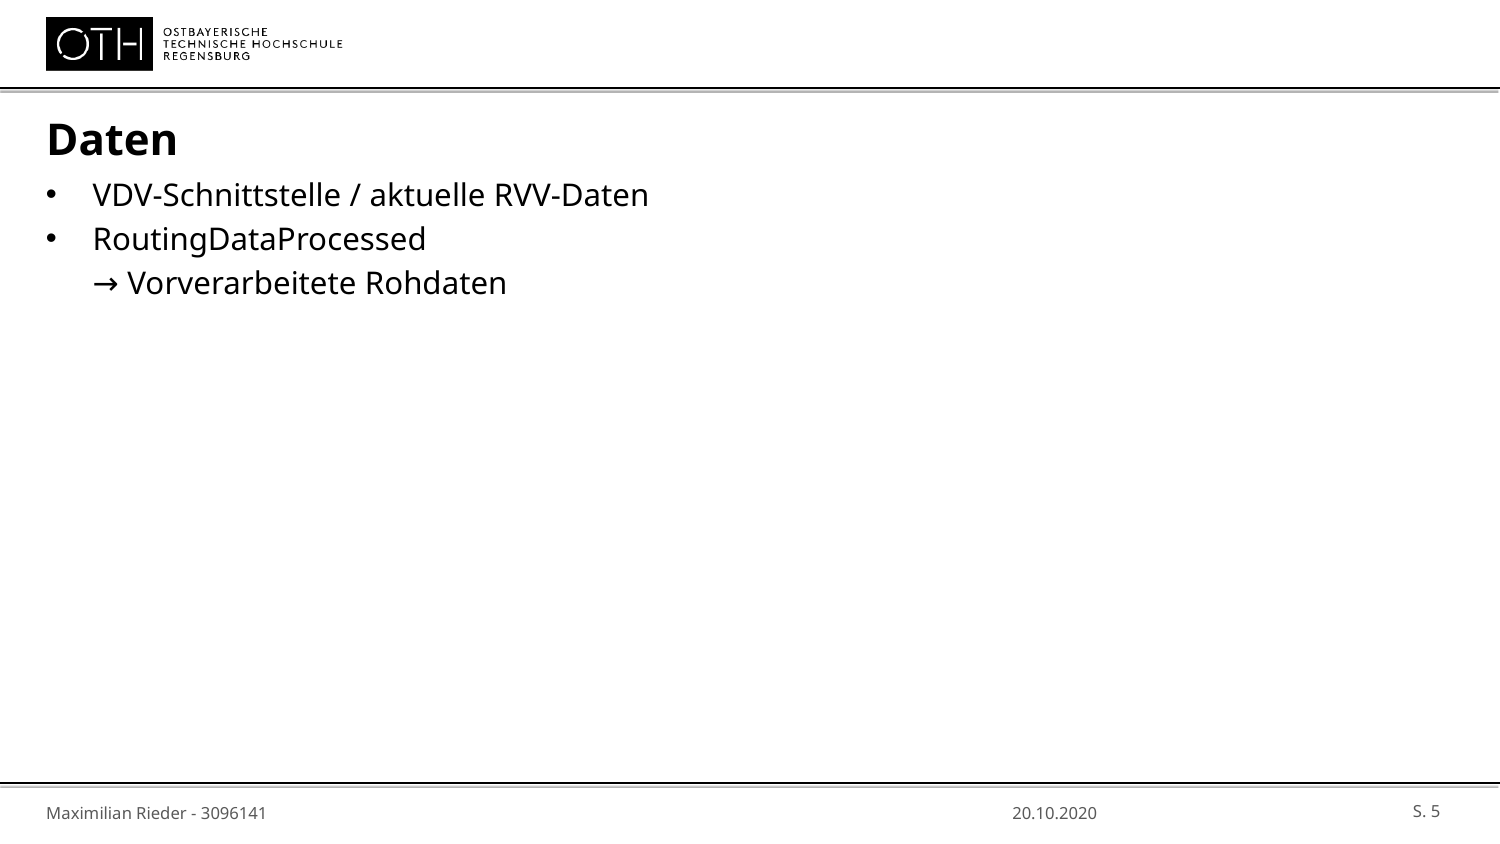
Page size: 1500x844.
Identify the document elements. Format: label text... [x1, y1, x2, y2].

slide_number 20.10.2020 [786, 783, 1325, 844]
footer Maximilian Rieder - 3096141 [46, 783, 786, 844]
picture [46, 17, 414, 71]
list Daten [46, 98, 1452, 170]
list VDV-Schnittstelle / aktuelle RVV-Daten RoutingDataProcessed → Vorverarbeitete Rohdaten [45, 170, 1452, 746]
slide_number S. <Foliennummer> [1321, 782, 1452, 843]
